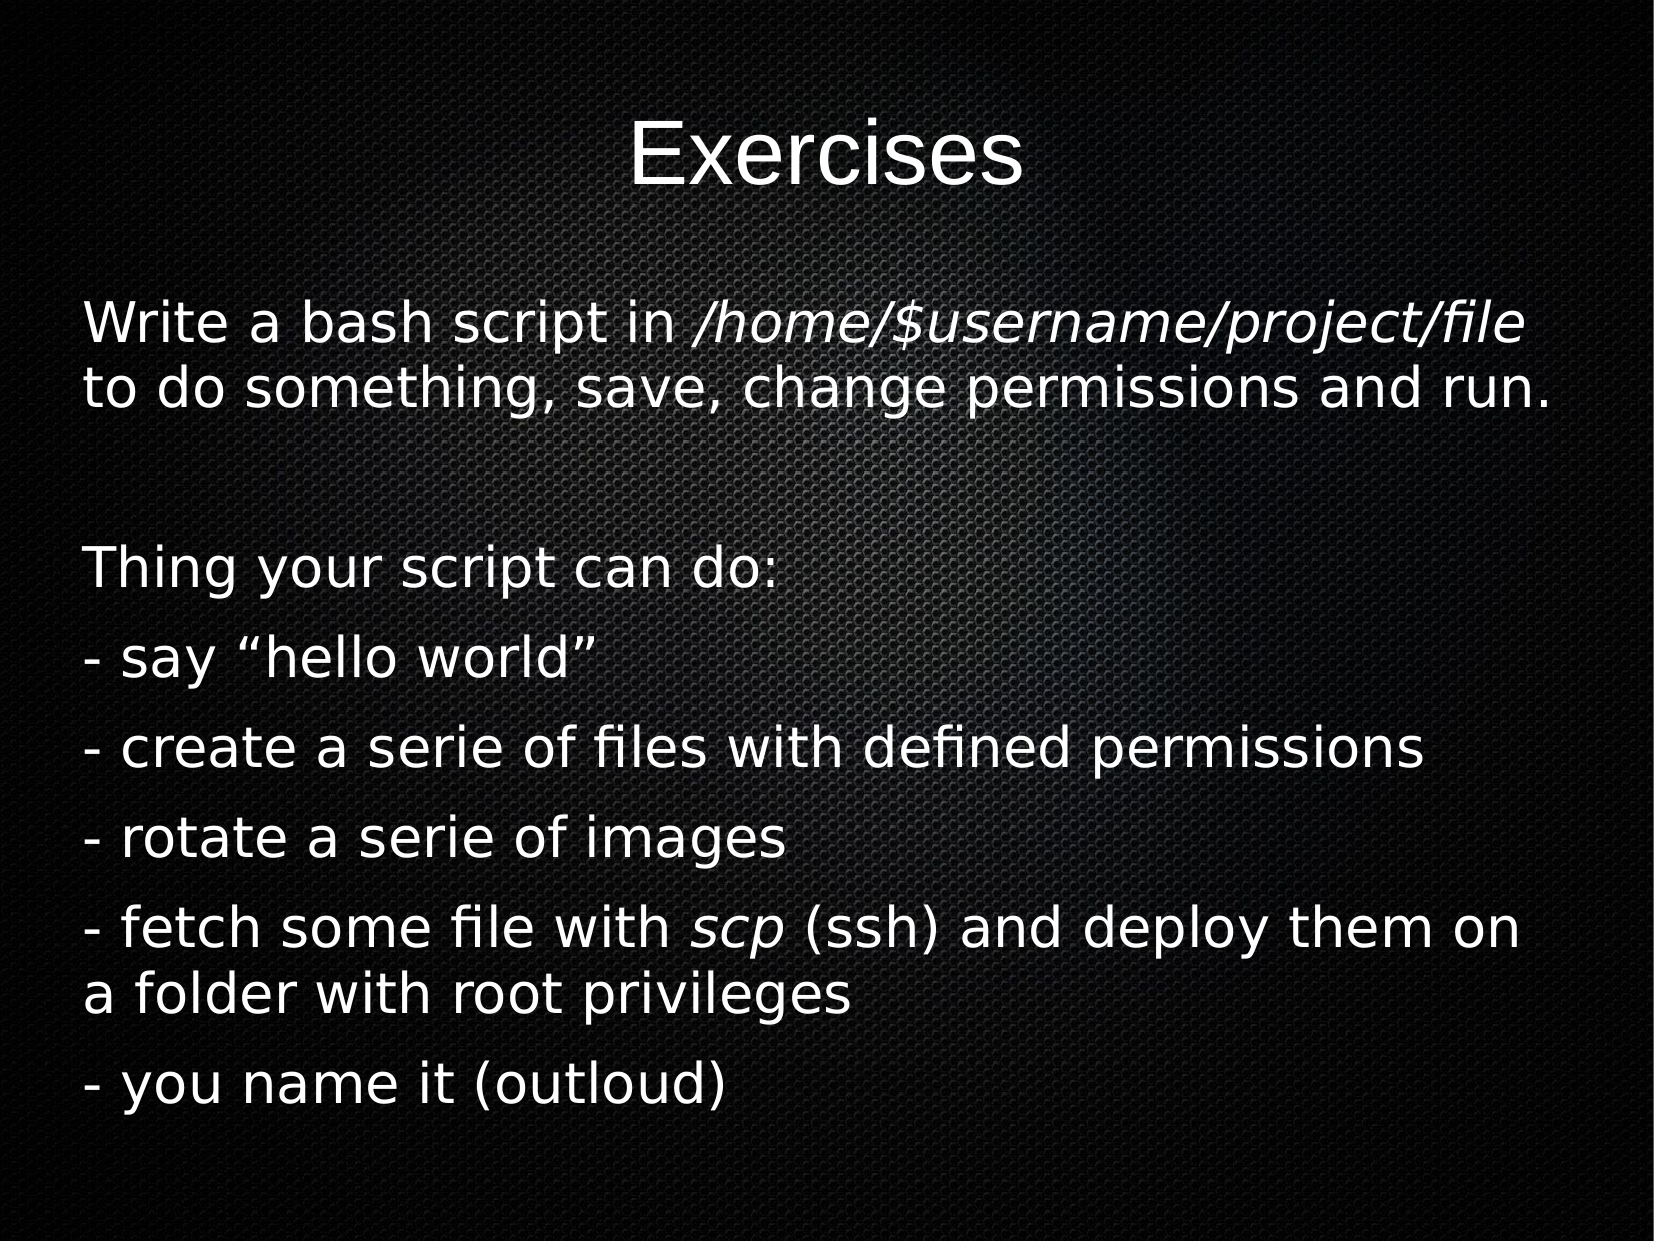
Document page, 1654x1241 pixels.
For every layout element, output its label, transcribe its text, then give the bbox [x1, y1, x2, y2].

title Exercises [82, 49, 1571, 257]
picture [0, 0, 1654, 1241]
list Write a bash script in /home/$username/project/file to do something, save, change permissions and run. Thing your script can do: - say “hello world” - create a serie of files with defined permissions - rotate a serie of images - fetch some file with scp (ssh) and deploy them on a folder with root privileges - you name it (outloud) [82, 290, 1571, 1186]
